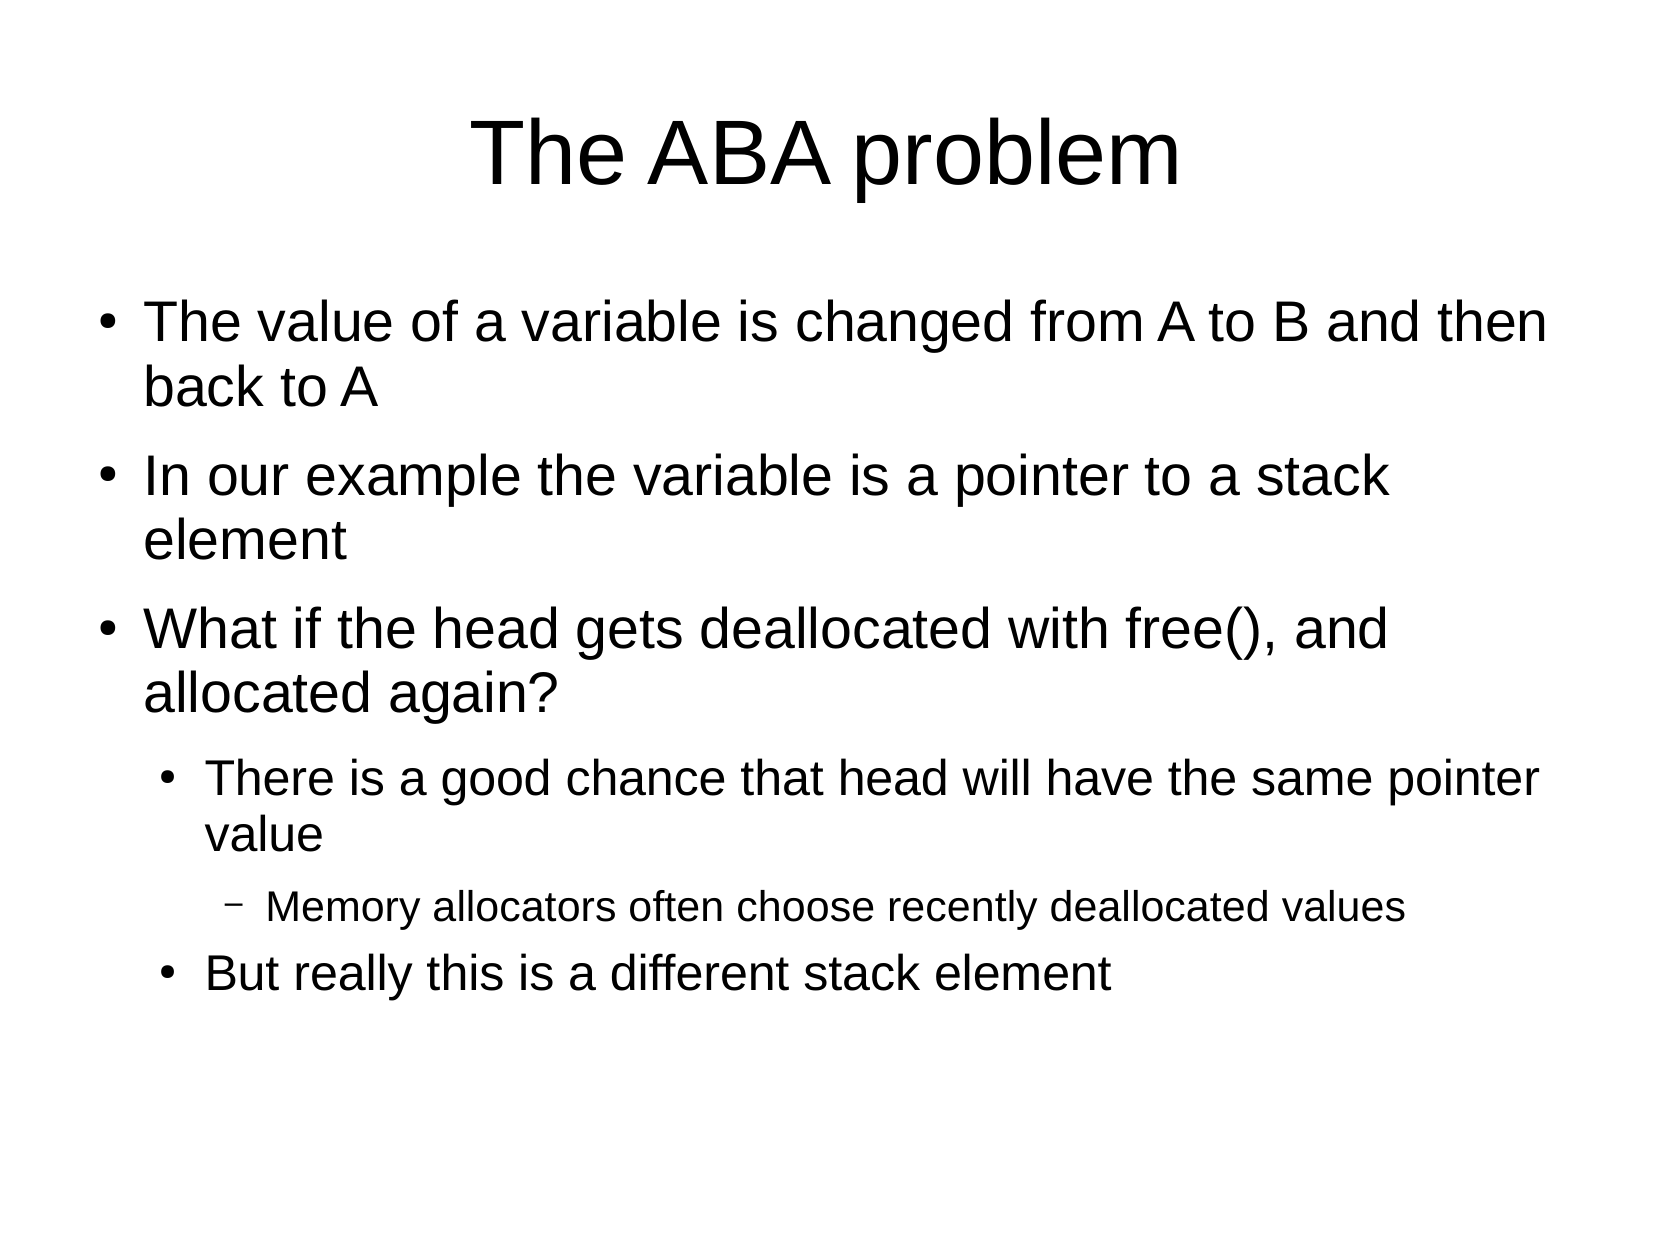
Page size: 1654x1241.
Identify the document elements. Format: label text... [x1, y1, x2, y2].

list The value of a variable is changed from A to B and then back to A In our example the variable is a pointer to a stack element What if the head gets deallocated with free(), and allocated again? There is a good chance that head will have the same pointer value Memory allocators often choose recently deallocated values But really this is a different stack element [82, 290, 1571, 1010]
title The ABA problem [82, 49, 1571, 257]
